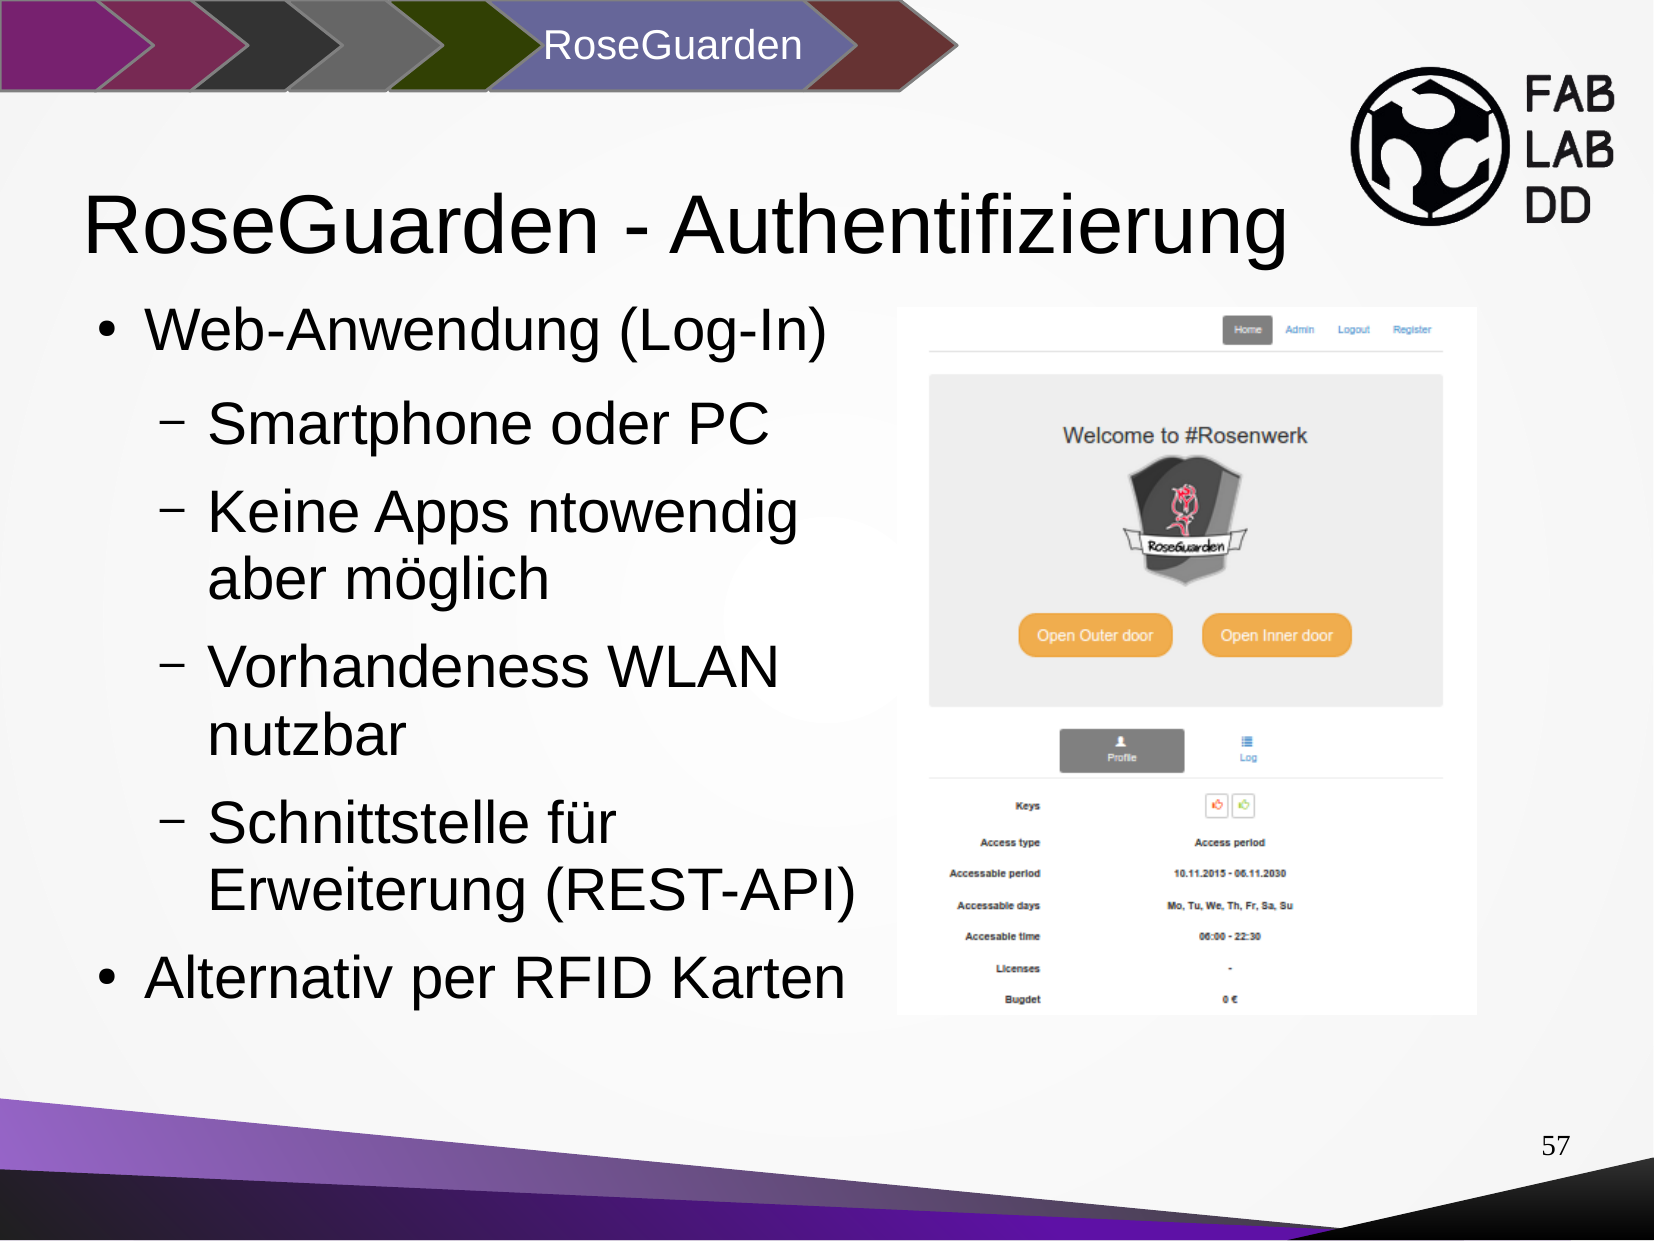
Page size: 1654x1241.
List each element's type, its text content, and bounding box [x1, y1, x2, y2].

picture [897, 307, 1477, 1015]
list Web-Anwendung (Log-In) Smartphone oder PC Keine Apps ntowendig aber möglich Vorhandeness WLAN nutzbar Schnittstelle für Erweiterung (REST-API) Alternativ per RFID Karten [80, 296, 1571, 1016]
picture [1324, 36, 1642, 257]
text_box [0, 0, 544, 91]
text_box [804, 0, 958, 91]
title RoseGuarden - Authentifizierung [82, 165, 1300, 284]
text_box RoseGuarden [490, 0, 857, 91]
